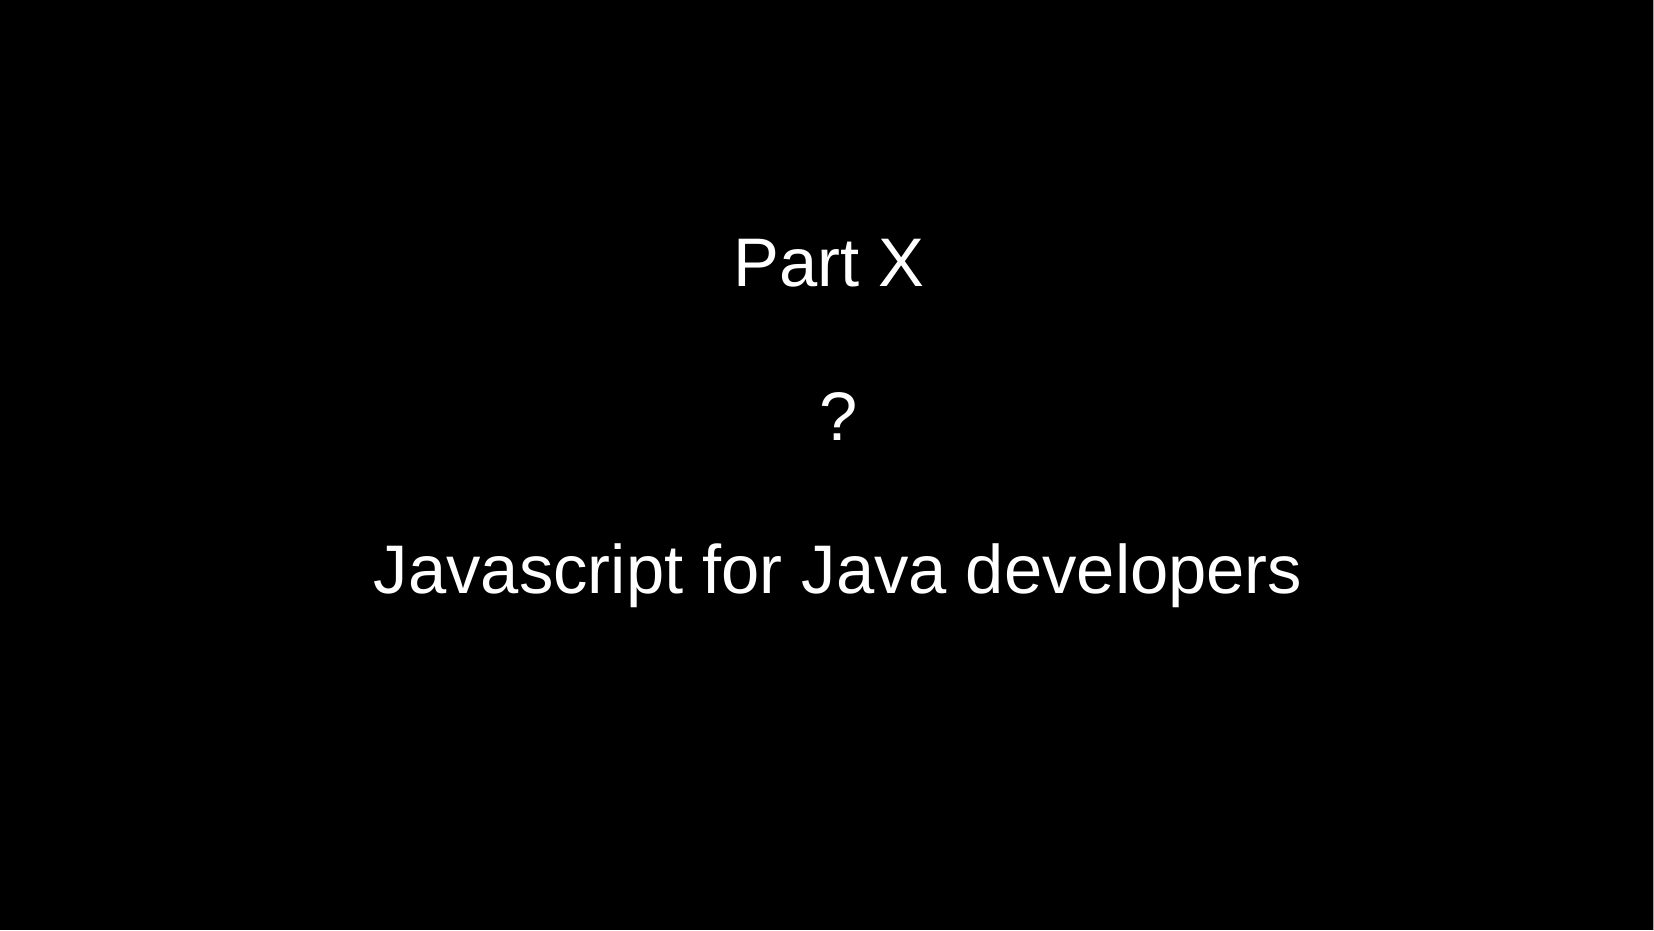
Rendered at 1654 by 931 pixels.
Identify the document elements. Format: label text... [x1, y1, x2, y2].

title Part X ? Javascript for Java developers [94, 224, 1583, 609]
